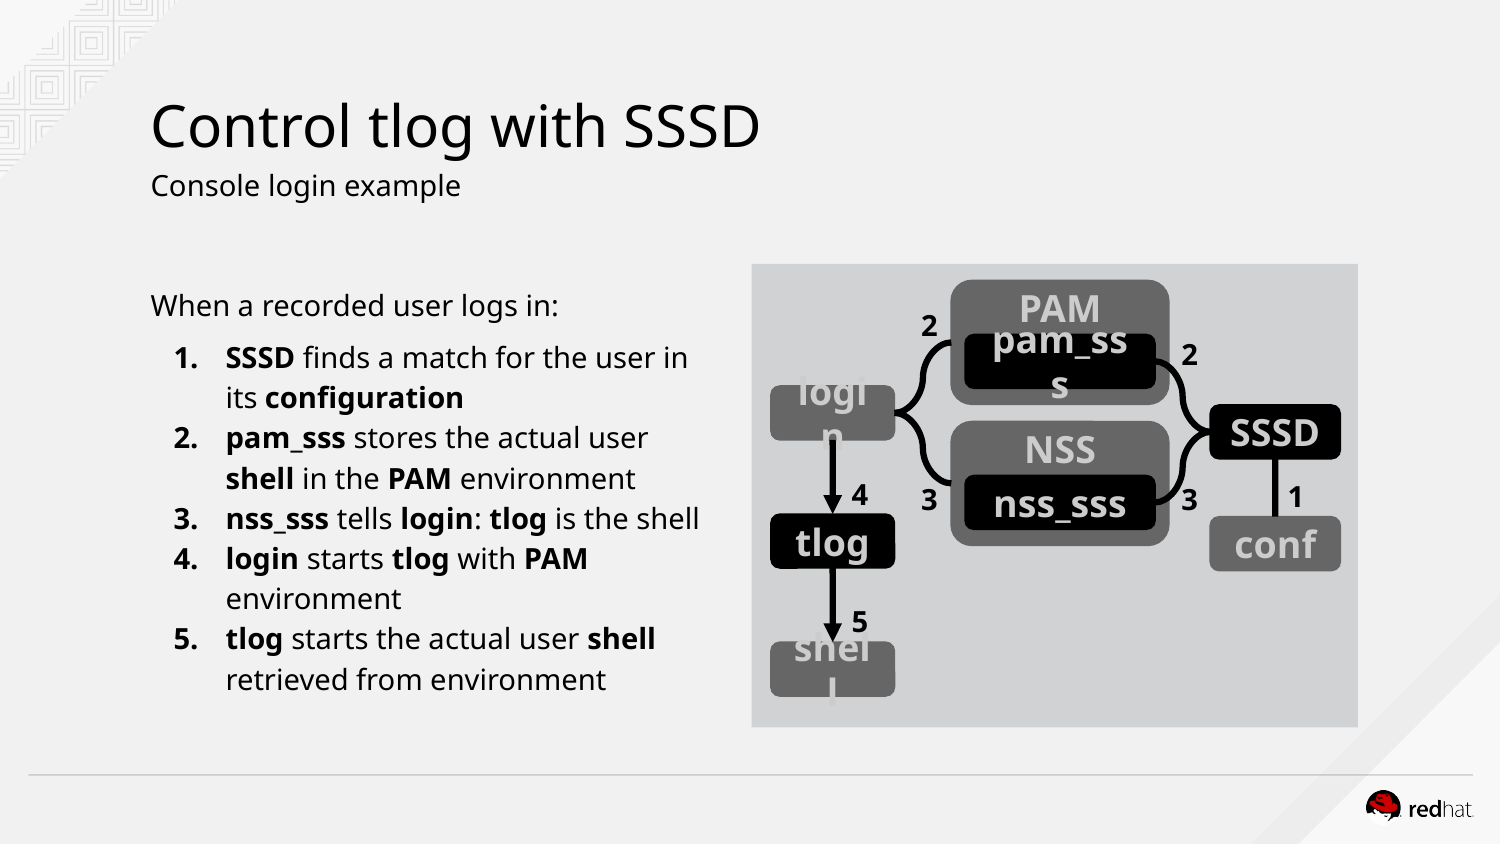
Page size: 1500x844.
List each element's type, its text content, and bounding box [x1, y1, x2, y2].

picture [0, 0, 1500, 844]
list When a recorded user logs in: SSSD finds a match for the user in its configuration pam_sss stores the actual user shell in the PAM environment nss_sss tells login: tlog is the shell login starts tlog with PAM environment tlog starts the actual user shell retrieved from environment [135, 266, 724, 731]
text_box conf [1210, 516, 1341, 571]
text_box pam_sss [965, 334, 1156, 389]
text_box NSS [990, 421, 1130, 476]
text_box 5 [830, 588, 890, 654]
title Control tlog with SSSD [135, 0, 1365, 152]
text_box shell [770, 642, 895, 697]
subtitle Console login example [135, 152, 1365, 207]
text_box login [816, 389, 825, 401]
text_box SSSD [1210, 404, 1341, 459]
text_box login [770, 385, 895, 440]
text_box 2 [899, 292, 959, 357]
text_box nss_sss [965, 475, 1156, 530]
text_box 3 [899, 466, 959, 531]
text_box 3 [1160, 466, 1220, 531]
text_box tlog [770, 514, 895, 568]
text_box [751, 263, 1358, 728]
text_box 1 [1266, 463, 1326, 528]
text_box PAM [990, 280, 1130, 334]
text_box login [839, 389, 848, 401]
text_box 2 [1160, 321, 1220, 386]
text_box 4 [830, 461, 890, 526]
